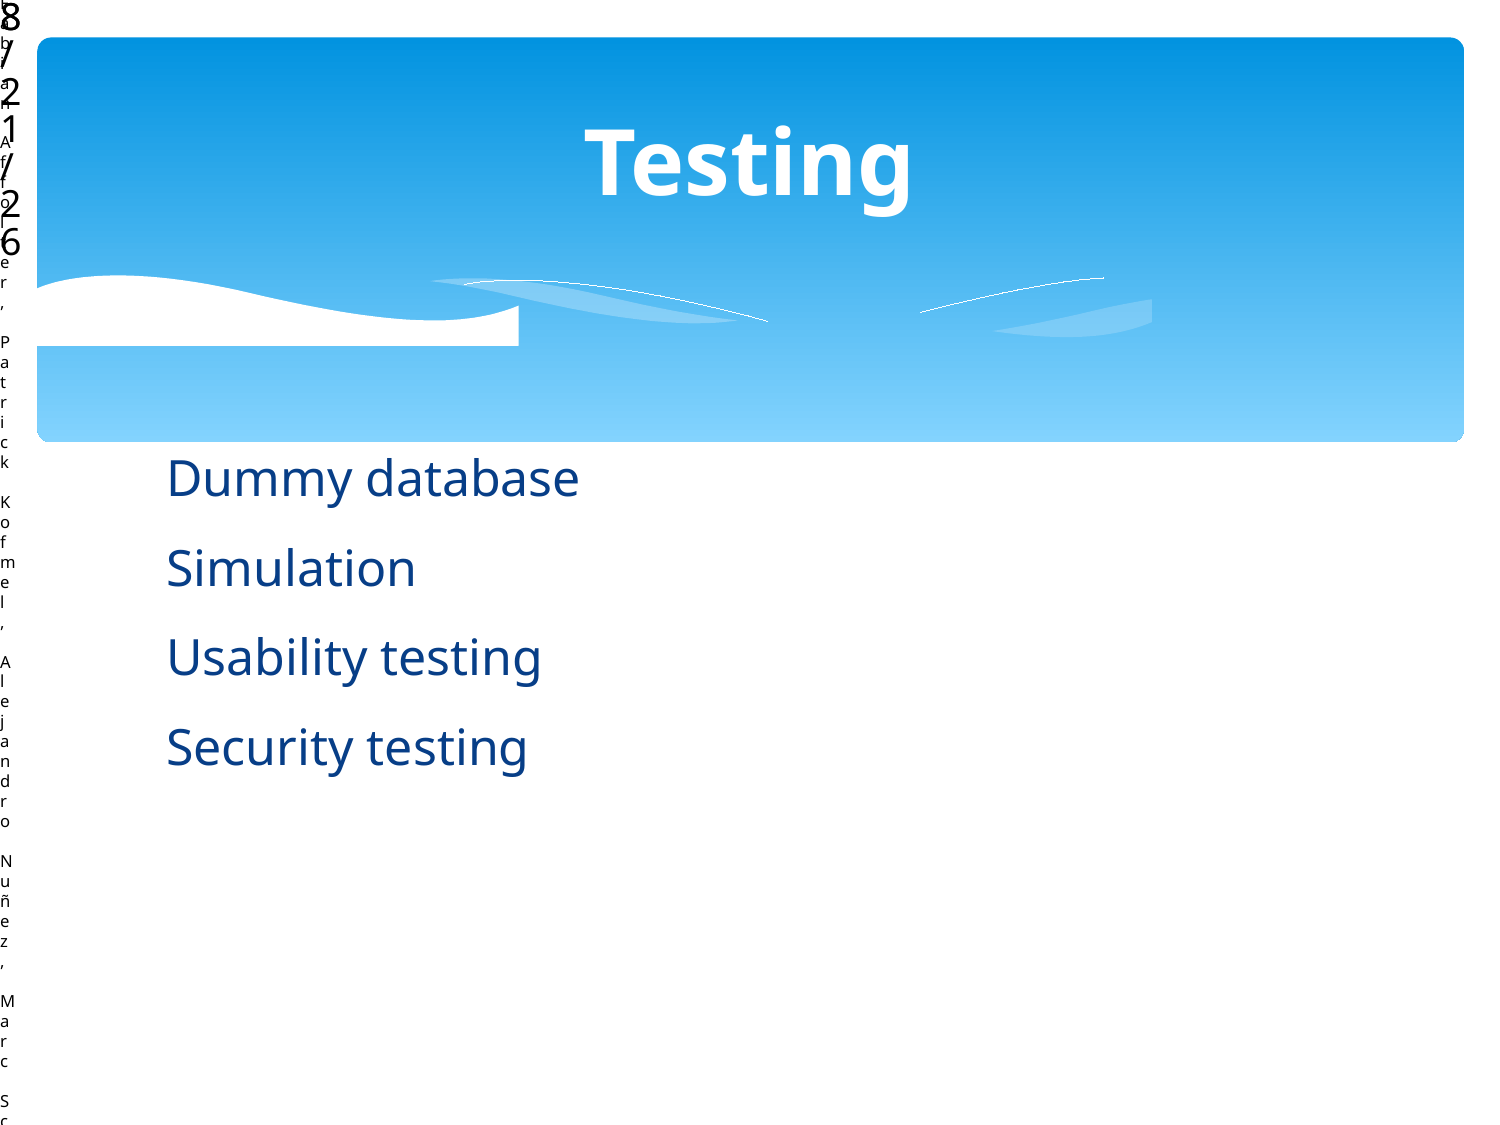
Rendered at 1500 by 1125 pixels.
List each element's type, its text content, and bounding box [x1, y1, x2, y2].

title Testing [75, 55, 1425, 261]
list Dummy database Simulation Usability testing Security testing [143, 438, 1359, 1005]
